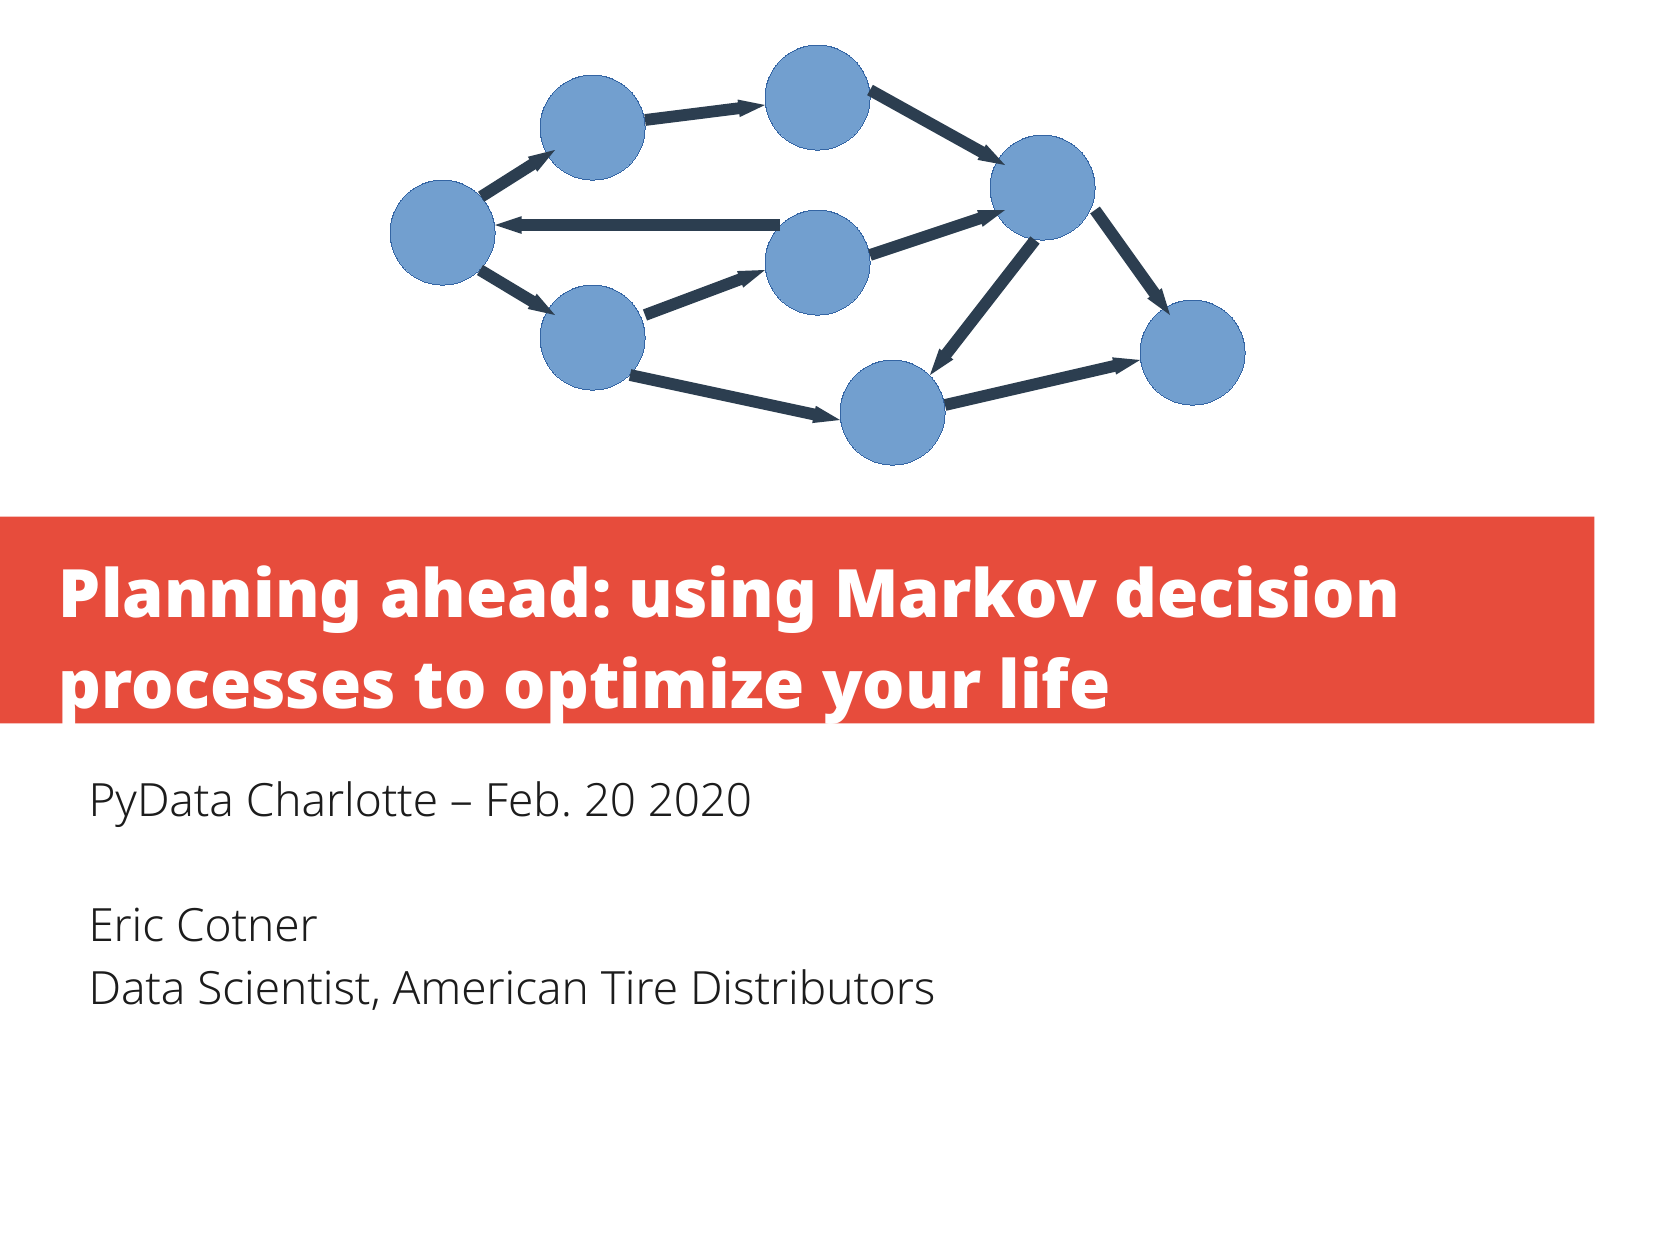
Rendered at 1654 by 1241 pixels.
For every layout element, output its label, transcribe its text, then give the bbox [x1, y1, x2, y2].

subtitle PyData Charlotte – Feb. 20 2020 Eric Cotner Data Scientist, American Tire Distributors [88, 767, 1595, 1182]
text_box [765, 45, 871, 151]
title Planning ahead: using Markov decision processes to optimize your life [59, 546, 1595, 694]
text_box [840, 360, 946, 466]
text_box [1140, 300, 1246, 406]
text_box [990, 135, 1096, 241]
text_box [540, 285, 646, 391]
text_box [390, 180, 496, 286]
text_box [765, 210, 871, 316]
text_box [540, 75, 646, 181]
